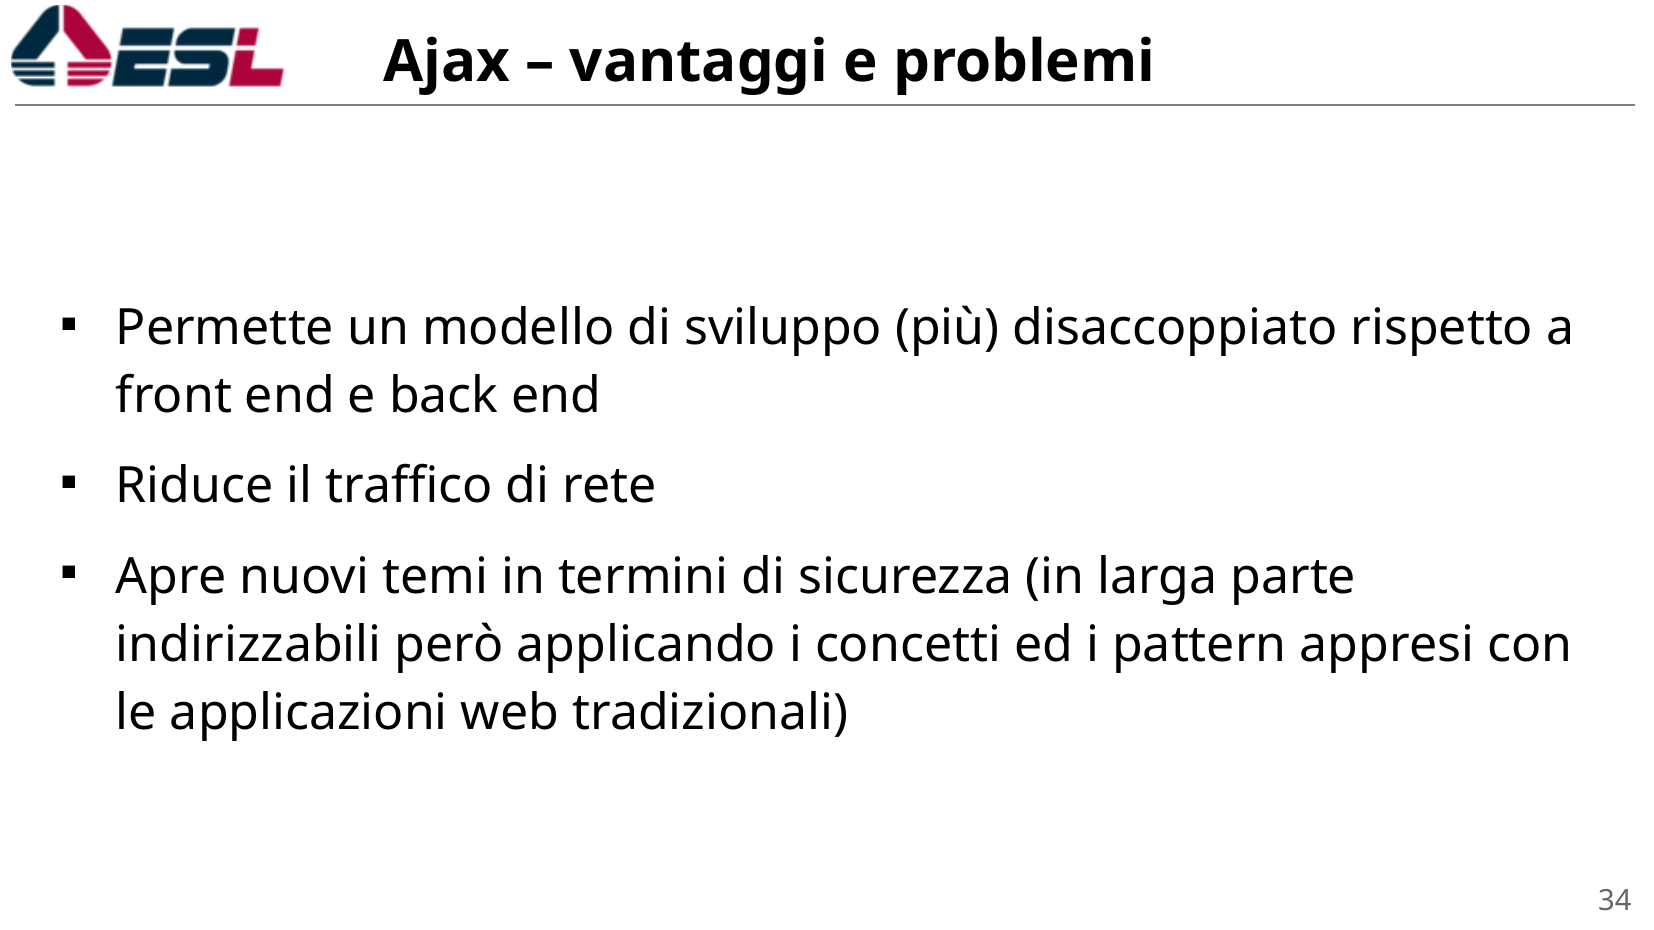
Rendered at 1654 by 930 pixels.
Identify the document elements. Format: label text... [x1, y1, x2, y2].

title Ajax – vantaggi e problemi [335, 0, 1653, 103]
picture [11, 5, 288, 90]
list Permette un modello di sviluppo (più) disaccoppiato rispetto a front end e back end Riduce il traffico di rete Apre nuovi temi in termini di sicurezza (in larga parte indirizzabili però applicando i concetti ed i pattern appresi con le applicazioni web tradizionali) [45, 134, 1606, 901]
